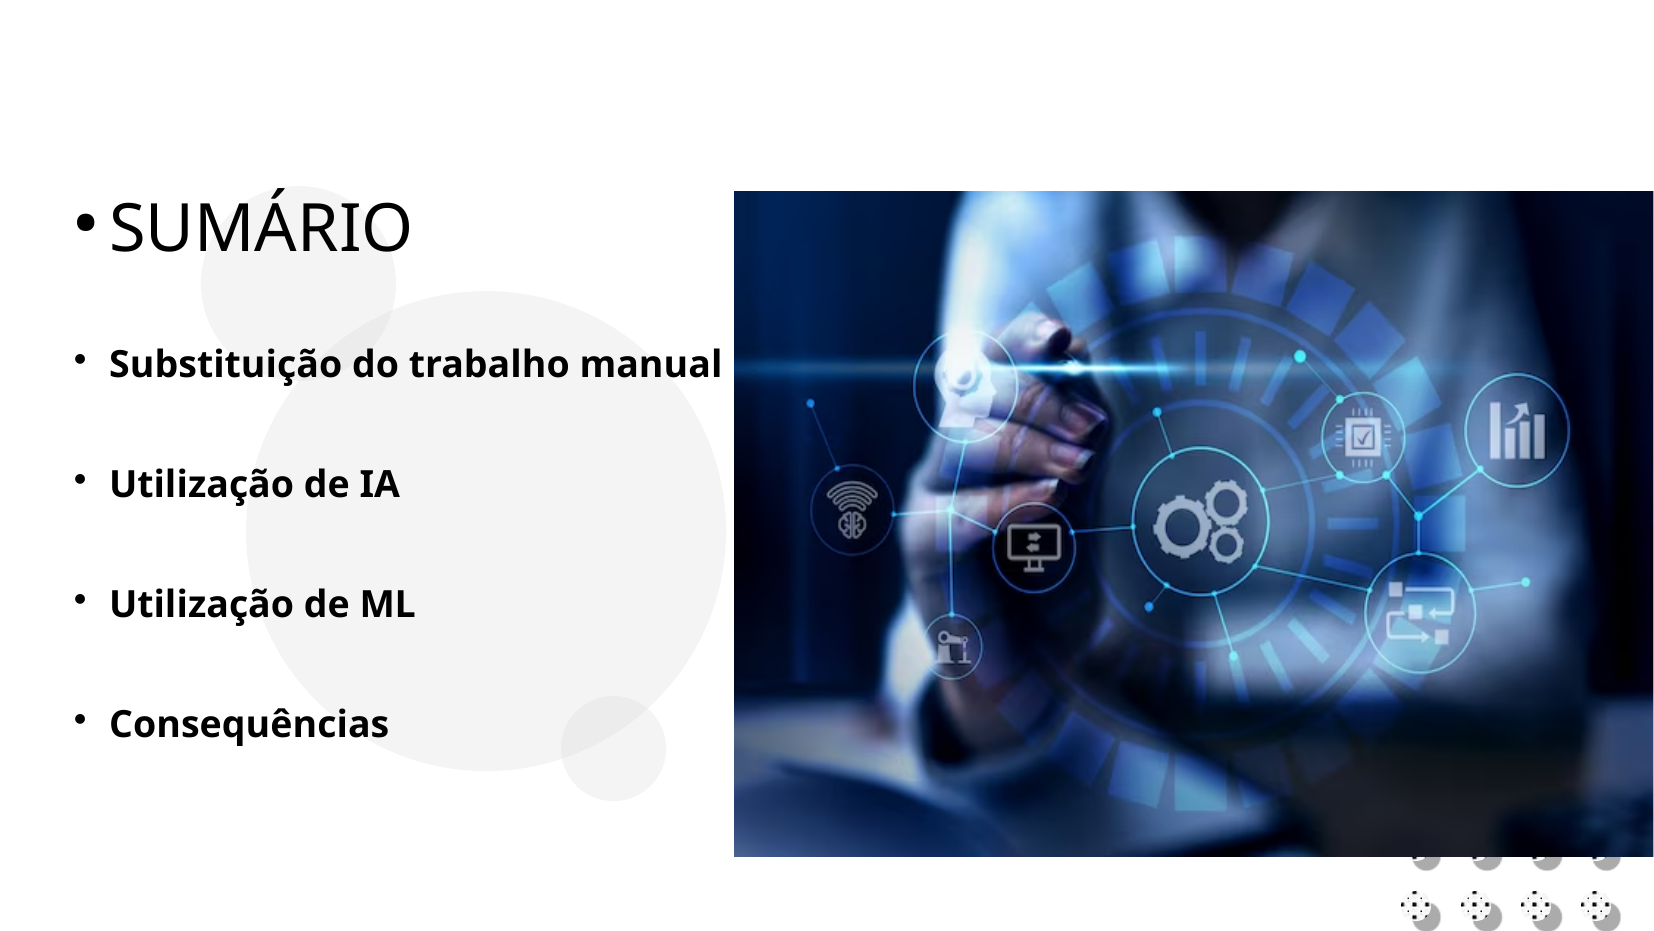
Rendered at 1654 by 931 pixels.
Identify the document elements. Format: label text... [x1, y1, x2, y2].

picture [1461, 890, 1492, 922]
picture [1580, 890, 1612, 922]
picture [734, 191, 1654, 862]
picture [1400, 891, 1432, 922]
text_box SUMÁRIO Substituição do trabalho manual Utilização de IA Utilização de ML Consequências [59, 177, 798, 680]
picture [1520, 890, 1552, 922]
